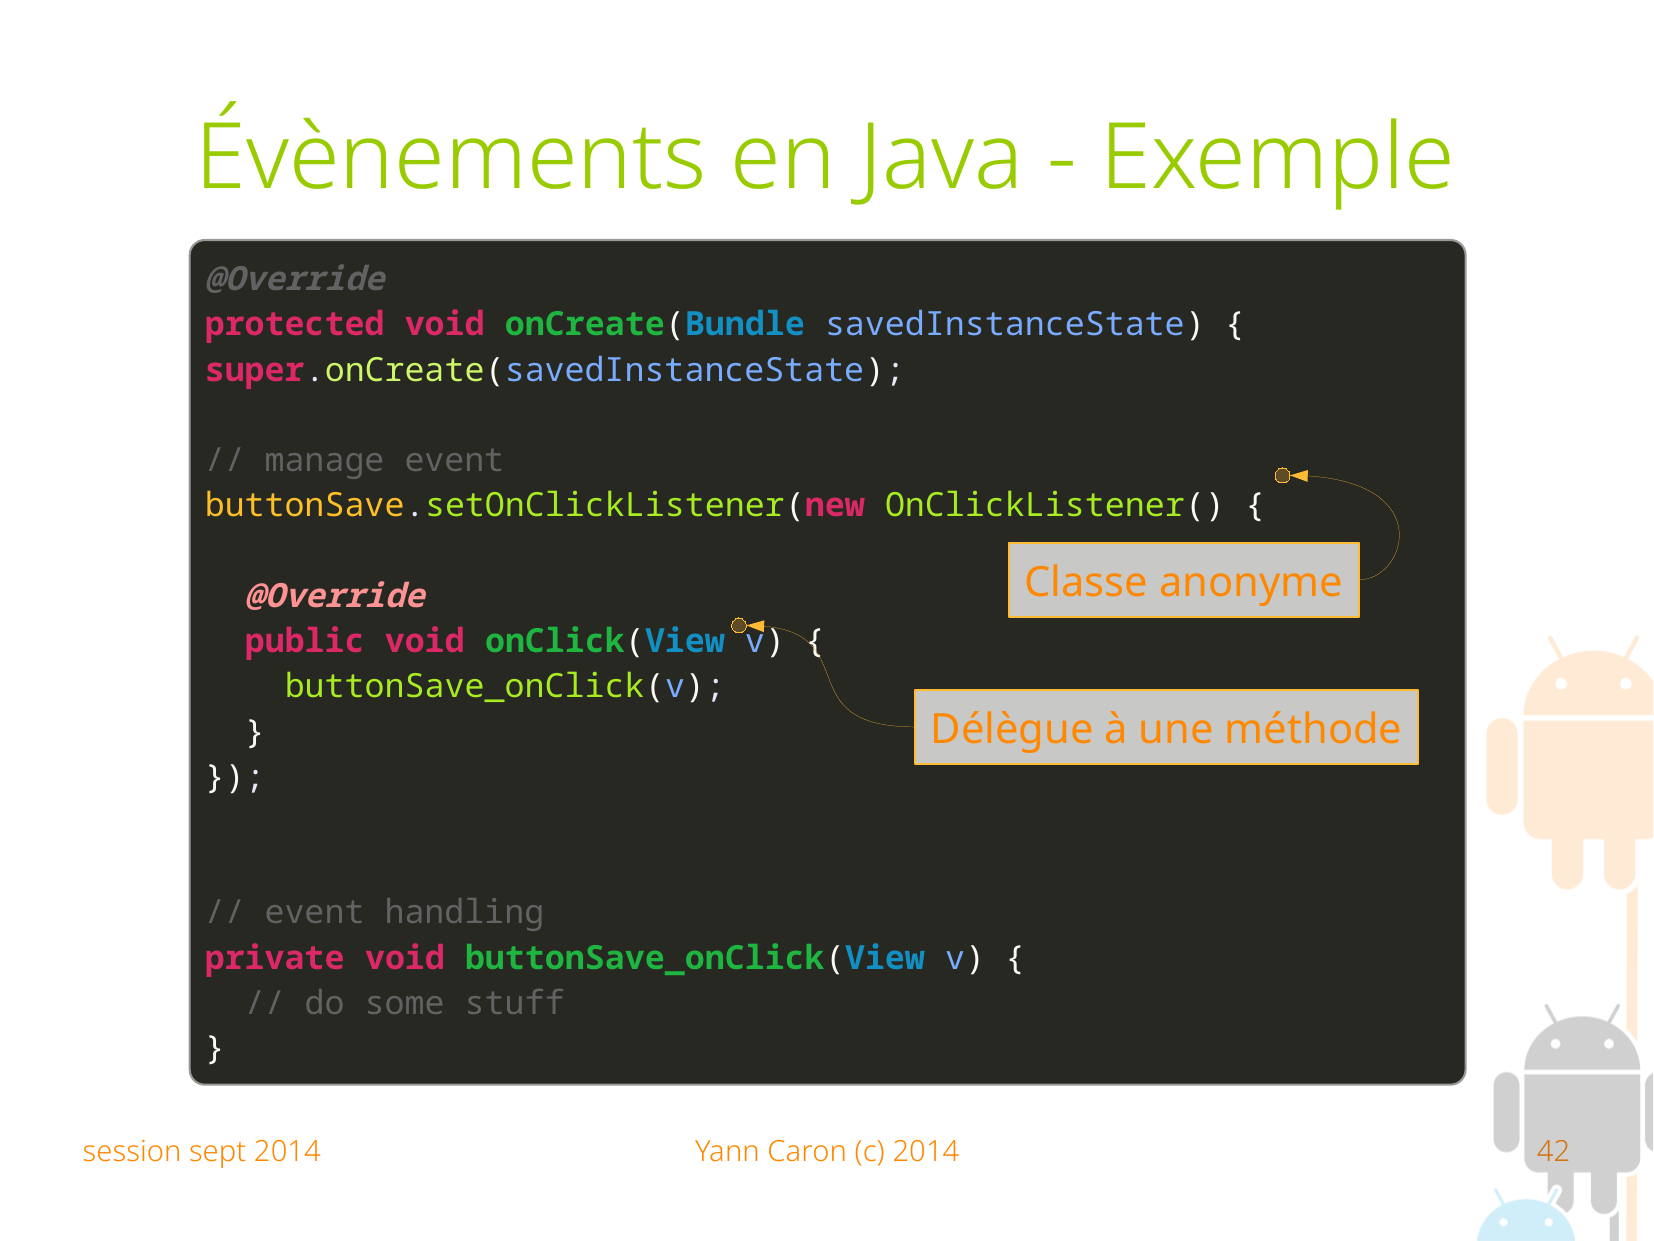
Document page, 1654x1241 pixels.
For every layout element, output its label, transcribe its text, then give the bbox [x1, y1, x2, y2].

text_box Classe anonyme [1008, 542, 1347, 609]
title Évènements en Java - Exemple [82, 49, 1571, 257]
picture [240, 423, 1654, 1241]
text_box [1275, 467, 1290, 483]
text_box Délègue à une méthode [915, 690, 1383, 756]
text_box [731, 617, 747, 633]
text_box @Override protected void onCreate(Bundle savedInstanceState) { super.onCreate(savedInstanceState); // manage event buttonSave.setOnClickListener(new OnClickListener() { @Override public void onClick(View v) { buttonSave_onClick(v); } }); // event handling private void buttonSave_onClick(View v) { // do some stuff } [189, 240, 1466, 972]
